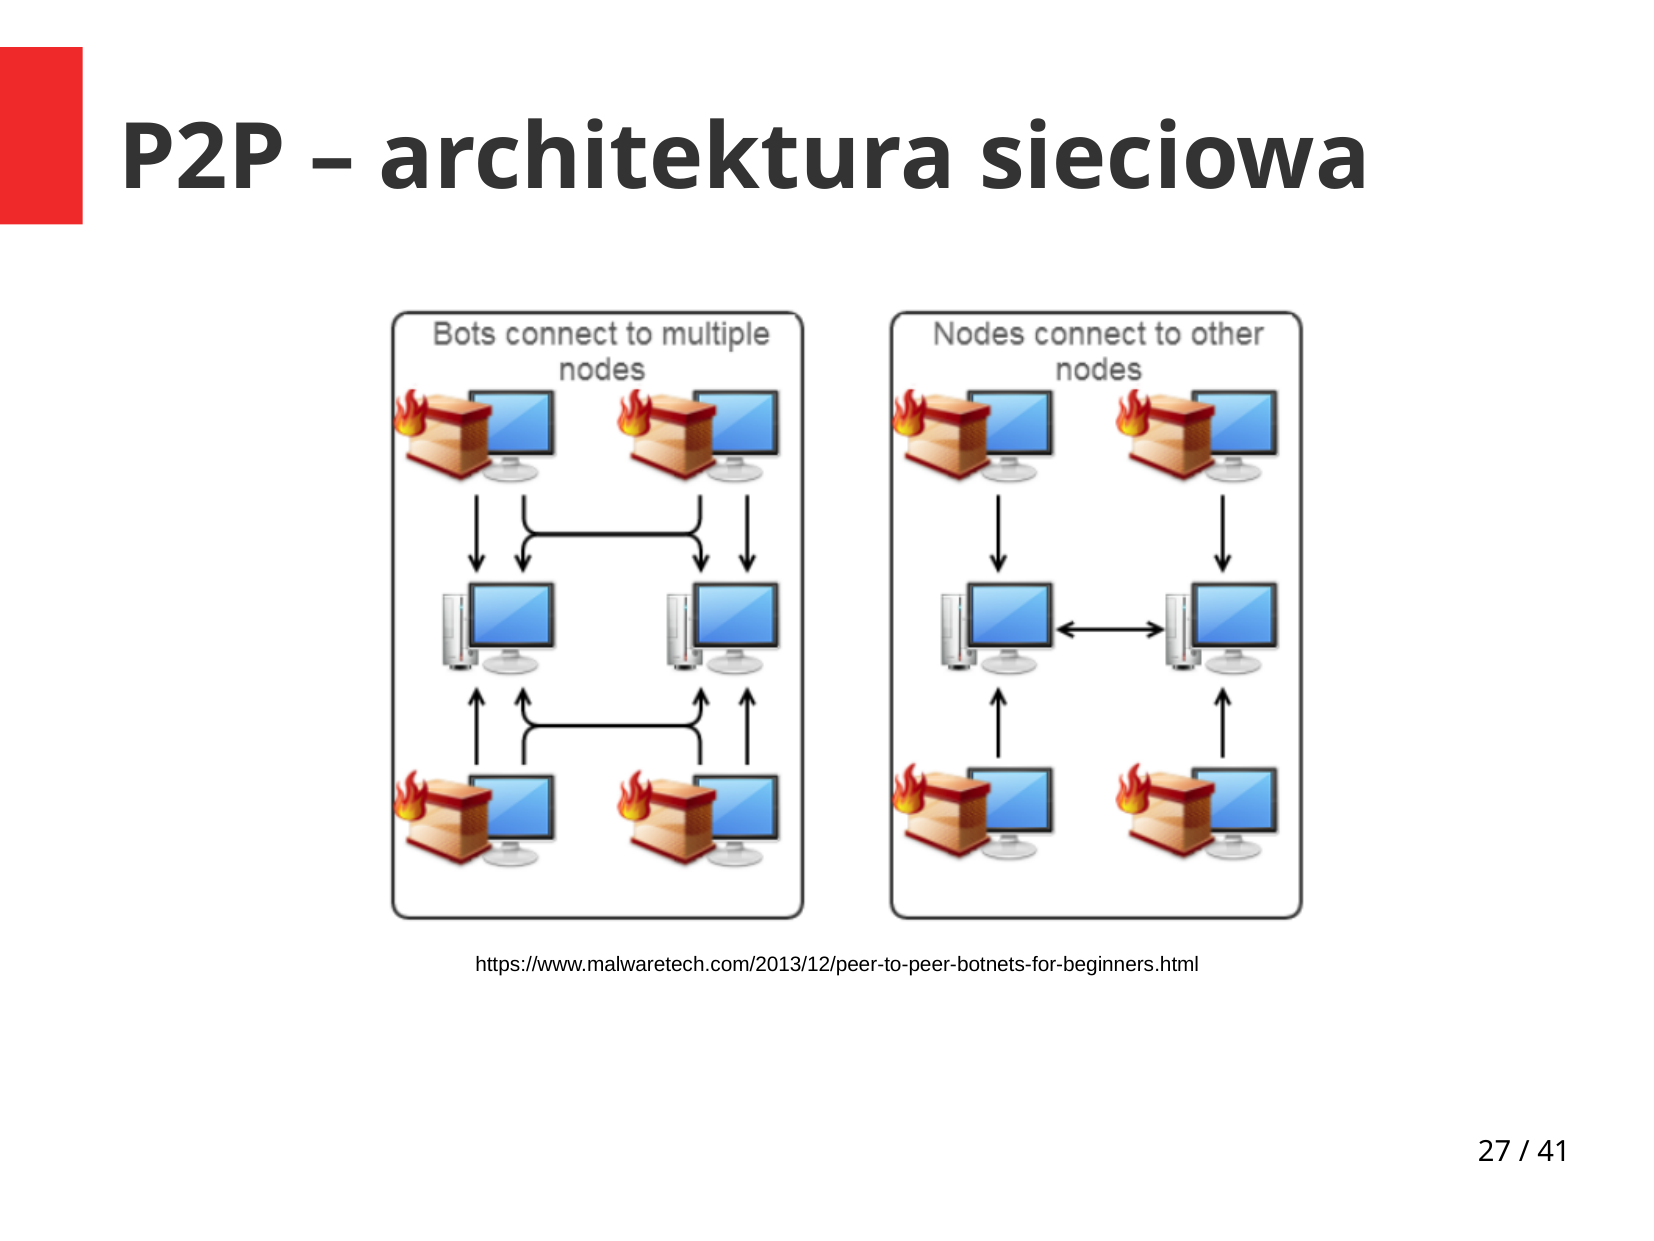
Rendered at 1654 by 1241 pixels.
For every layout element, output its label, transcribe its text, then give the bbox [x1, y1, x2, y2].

text_box https://www.malwaretech.com/2013/12/peer-to-peer-botnets-for-beginners.html [460, 944, 1418, 979]
title P2P – architektura sieciowa [118, 49, 1571, 257]
picture [376, 302, 1305, 934]
